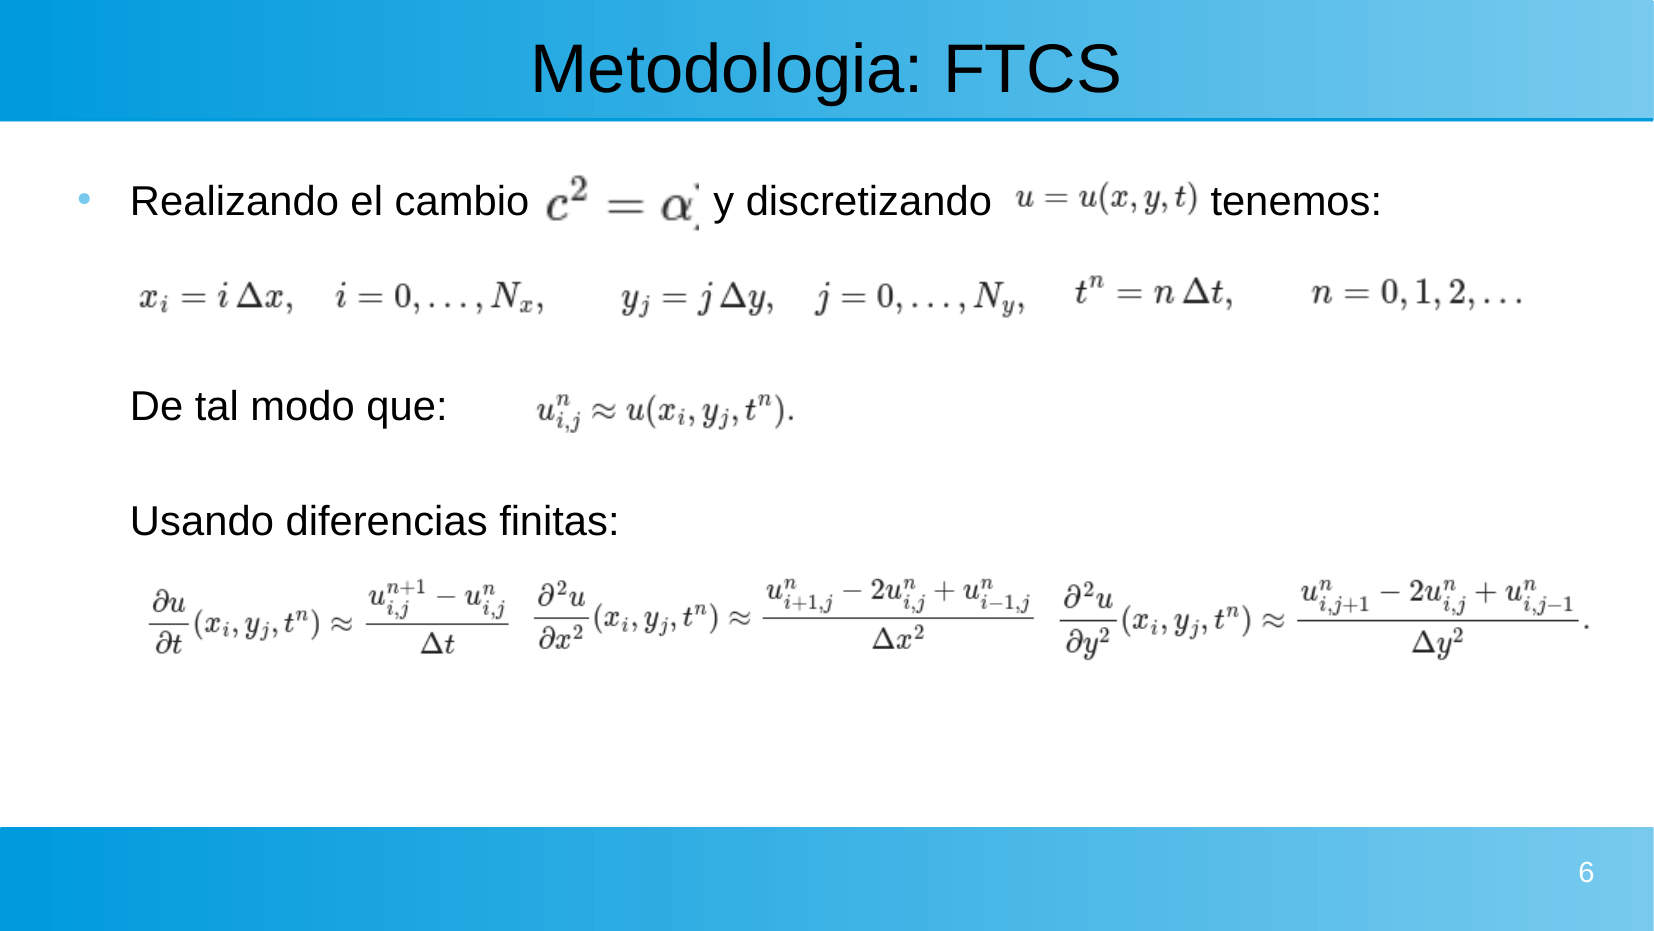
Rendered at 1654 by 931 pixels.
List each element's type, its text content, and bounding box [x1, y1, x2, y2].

title Metodologia: FTCS [59, 29, 1595, 108]
picture [450, 374, 890, 449]
picture [112, 169, 1038, 338]
picture [1060, 257, 1538, 338]
picture [1012, 177, 1202, 229]
list Realizando el cambio y discretizando tenemos: De tal modo que: Usando diferencias finitas: [59, 177, 1595, 768]
picture [142, 552, 1595, 681]
